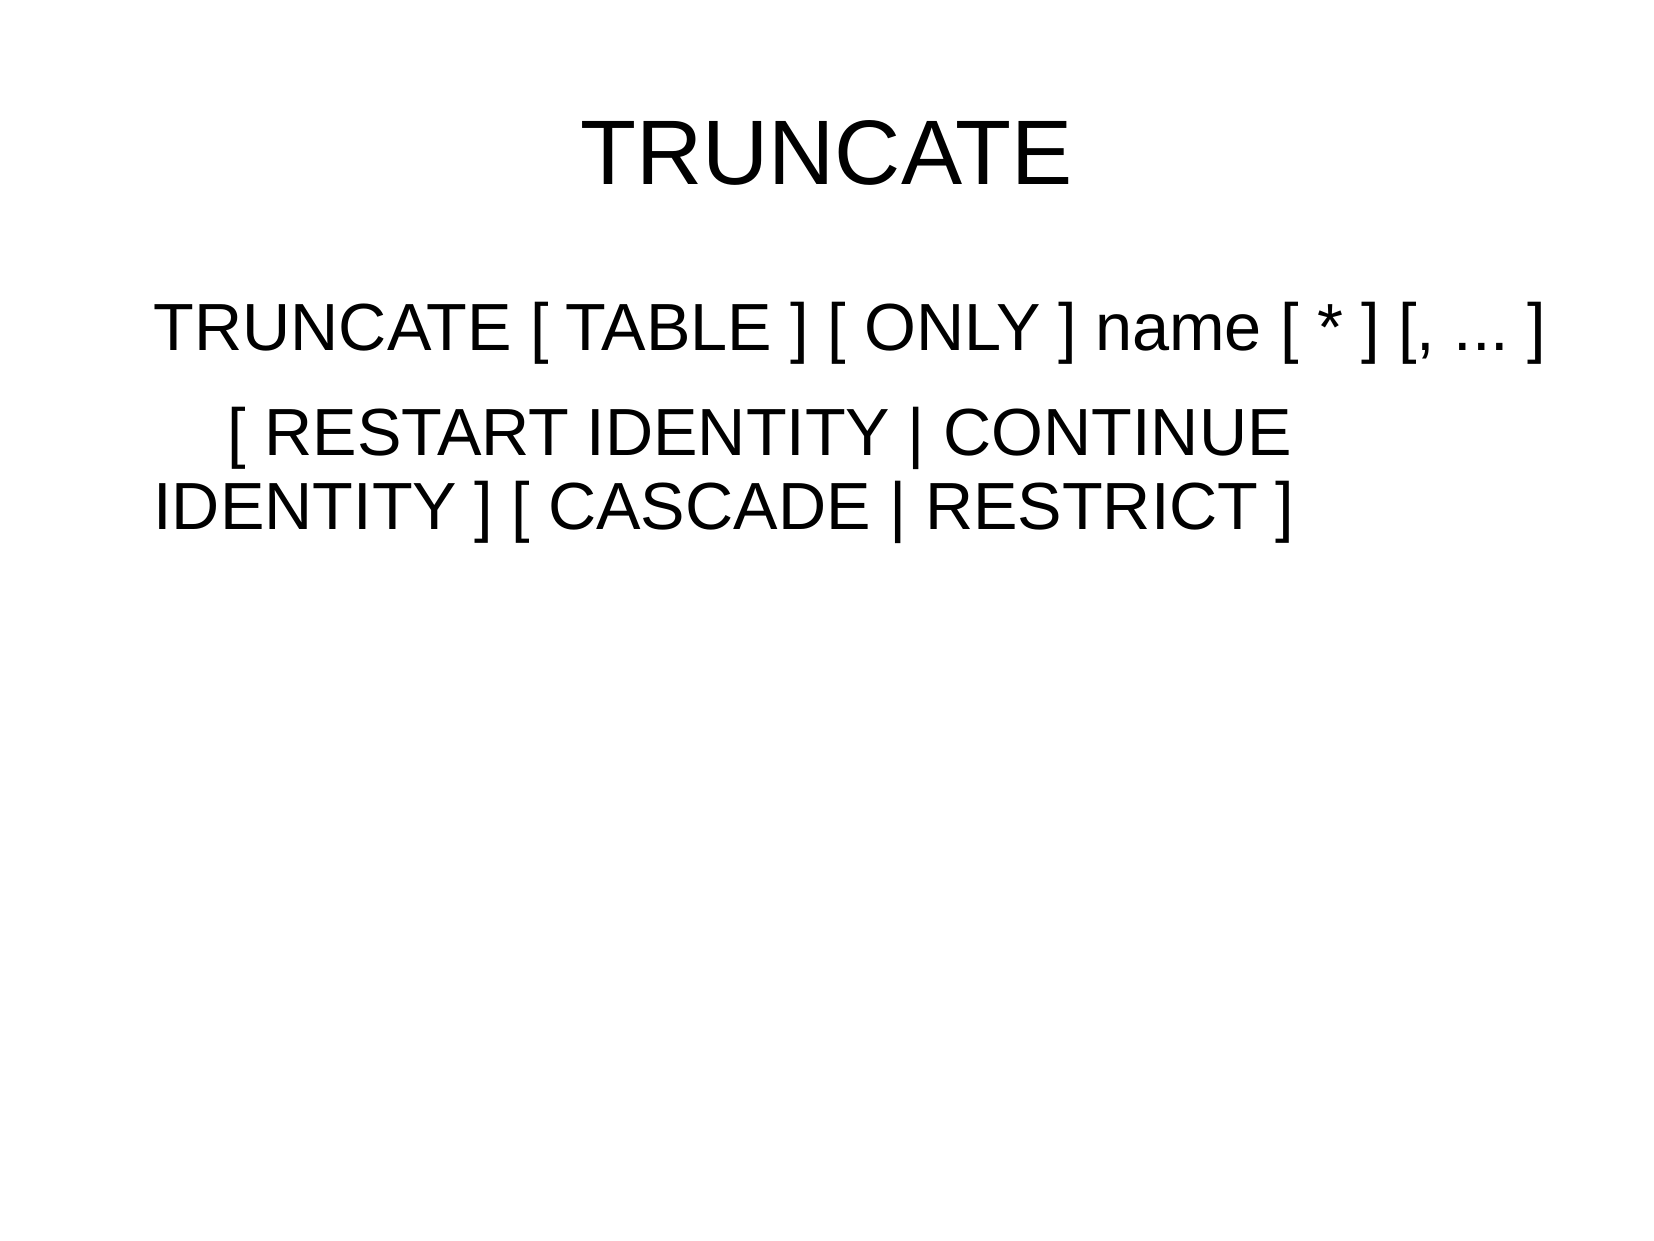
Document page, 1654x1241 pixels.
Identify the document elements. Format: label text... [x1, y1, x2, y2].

title TRUNCATE [82, 49, 1571, 257]
list TRUNCATE [ TABLE ] [ ONLY ] name [ * ] [, ... ] [ RESTART IDENTITY | CONTINUE IDENTITY ] [ CASCADE | RESTRICT ] [82, 290, 1571, 1010]
